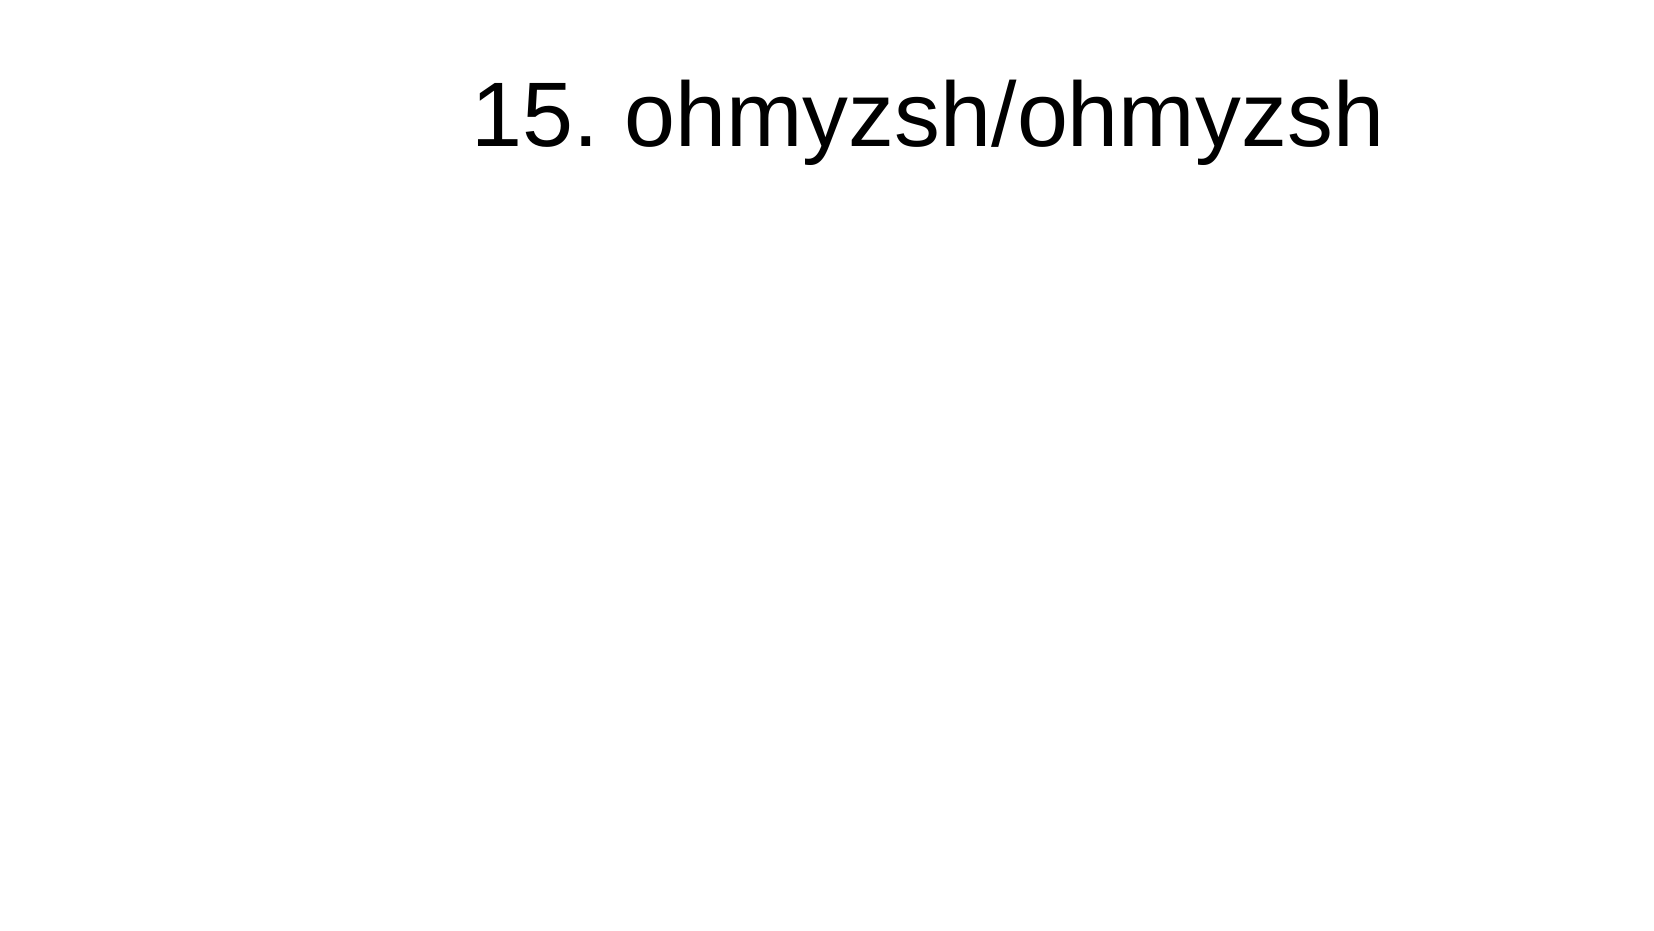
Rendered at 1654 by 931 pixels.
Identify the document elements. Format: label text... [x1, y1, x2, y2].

title 15. ohmyzsh/ohmyzsh [82, 37, 1571, 193]
